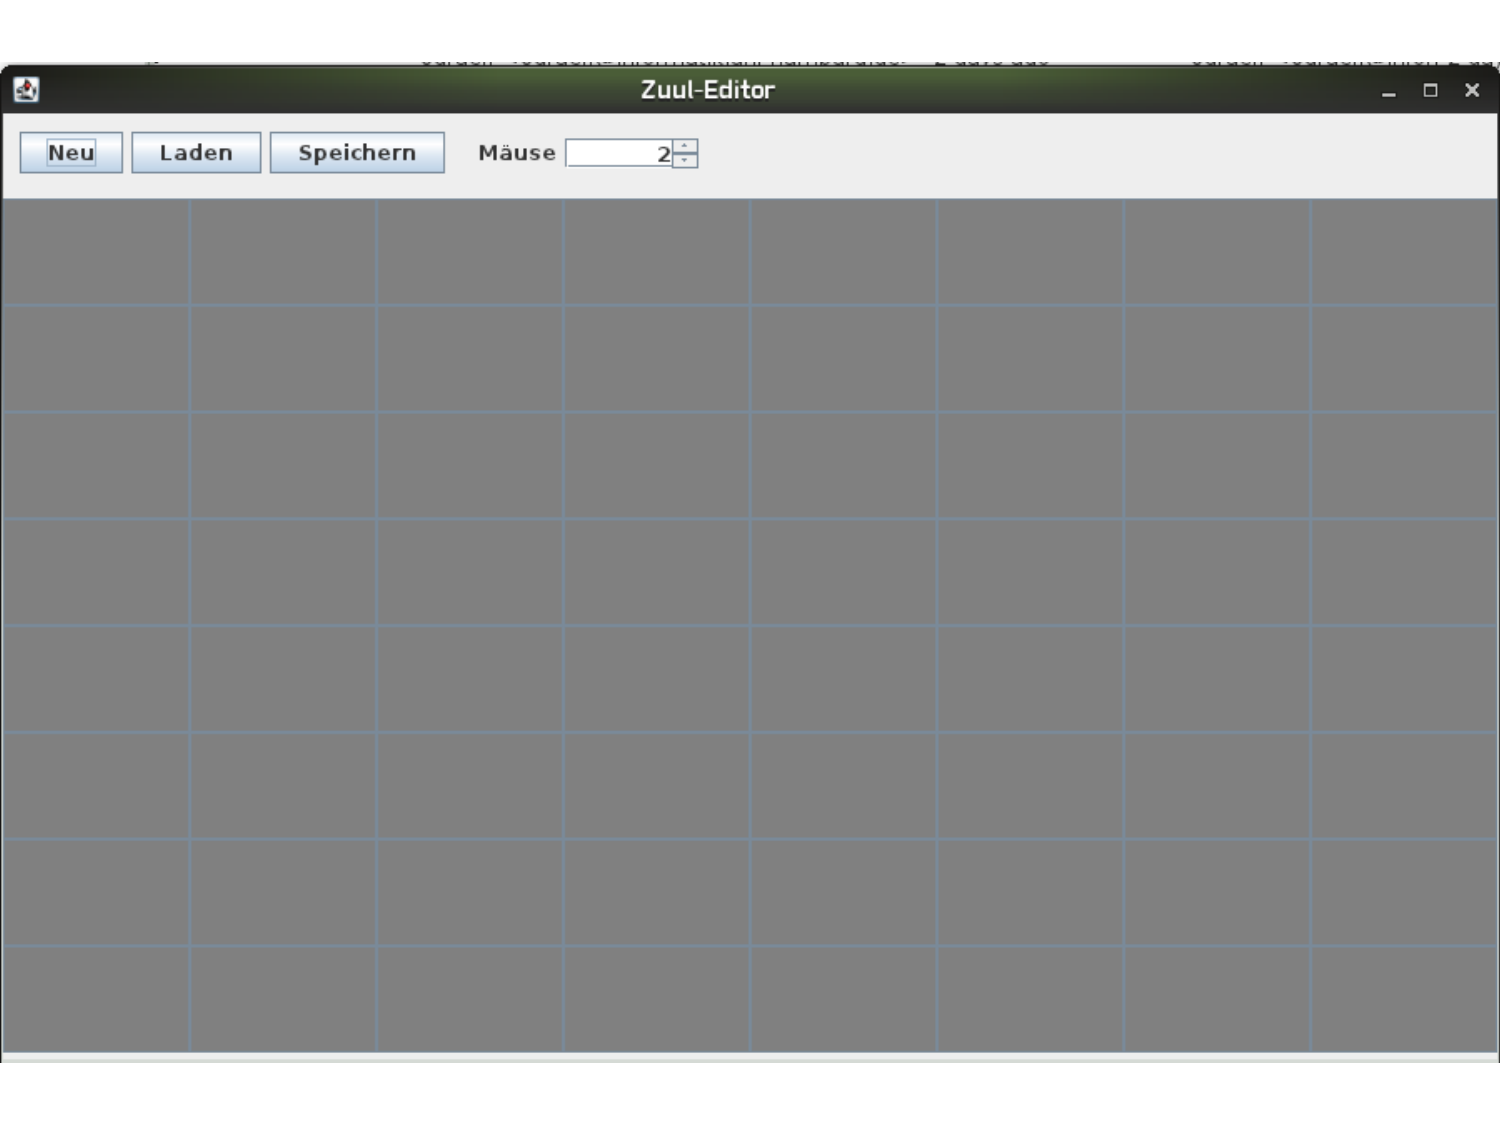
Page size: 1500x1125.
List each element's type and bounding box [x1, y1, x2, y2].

picture [0, 62, 1500, 1063]
